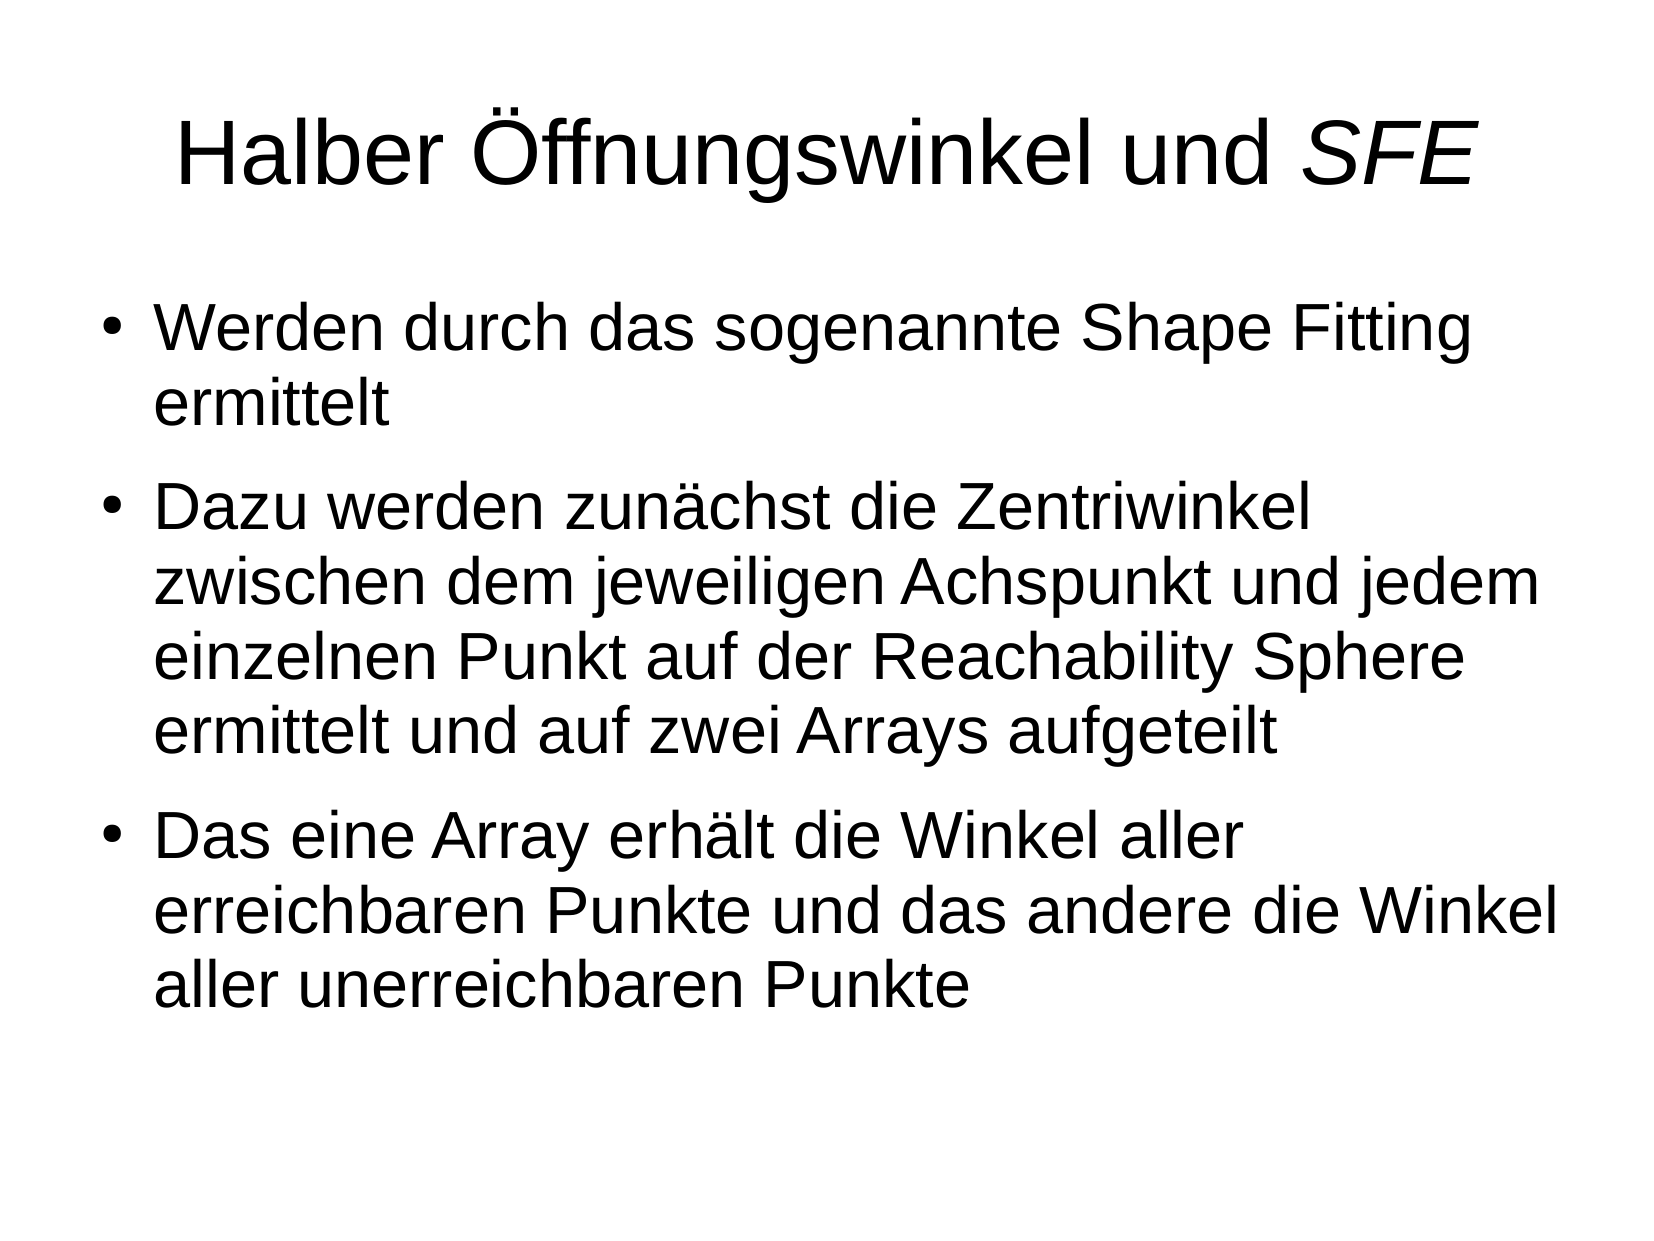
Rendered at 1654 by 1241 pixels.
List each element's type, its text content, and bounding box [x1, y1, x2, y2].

list Werden durch das sogenannte Shape Fitting ermittelt Dazu werden zunächst die Zentriwinkel zwischen dem jeweiligen Achspunkt und jedem einzelnen Punkt auf der Reachability Sphere ermittelt und auf zwei Arrays aufgeteilt Das eine Array erhält die Winkel aller erreichbaren Punkte und das andere die Winkel aller unerreichbaren Punkte [82, 290, 1571, 1023]
title Halber Öffnungswinkel und SFE [82, 49, 1571, 257]
